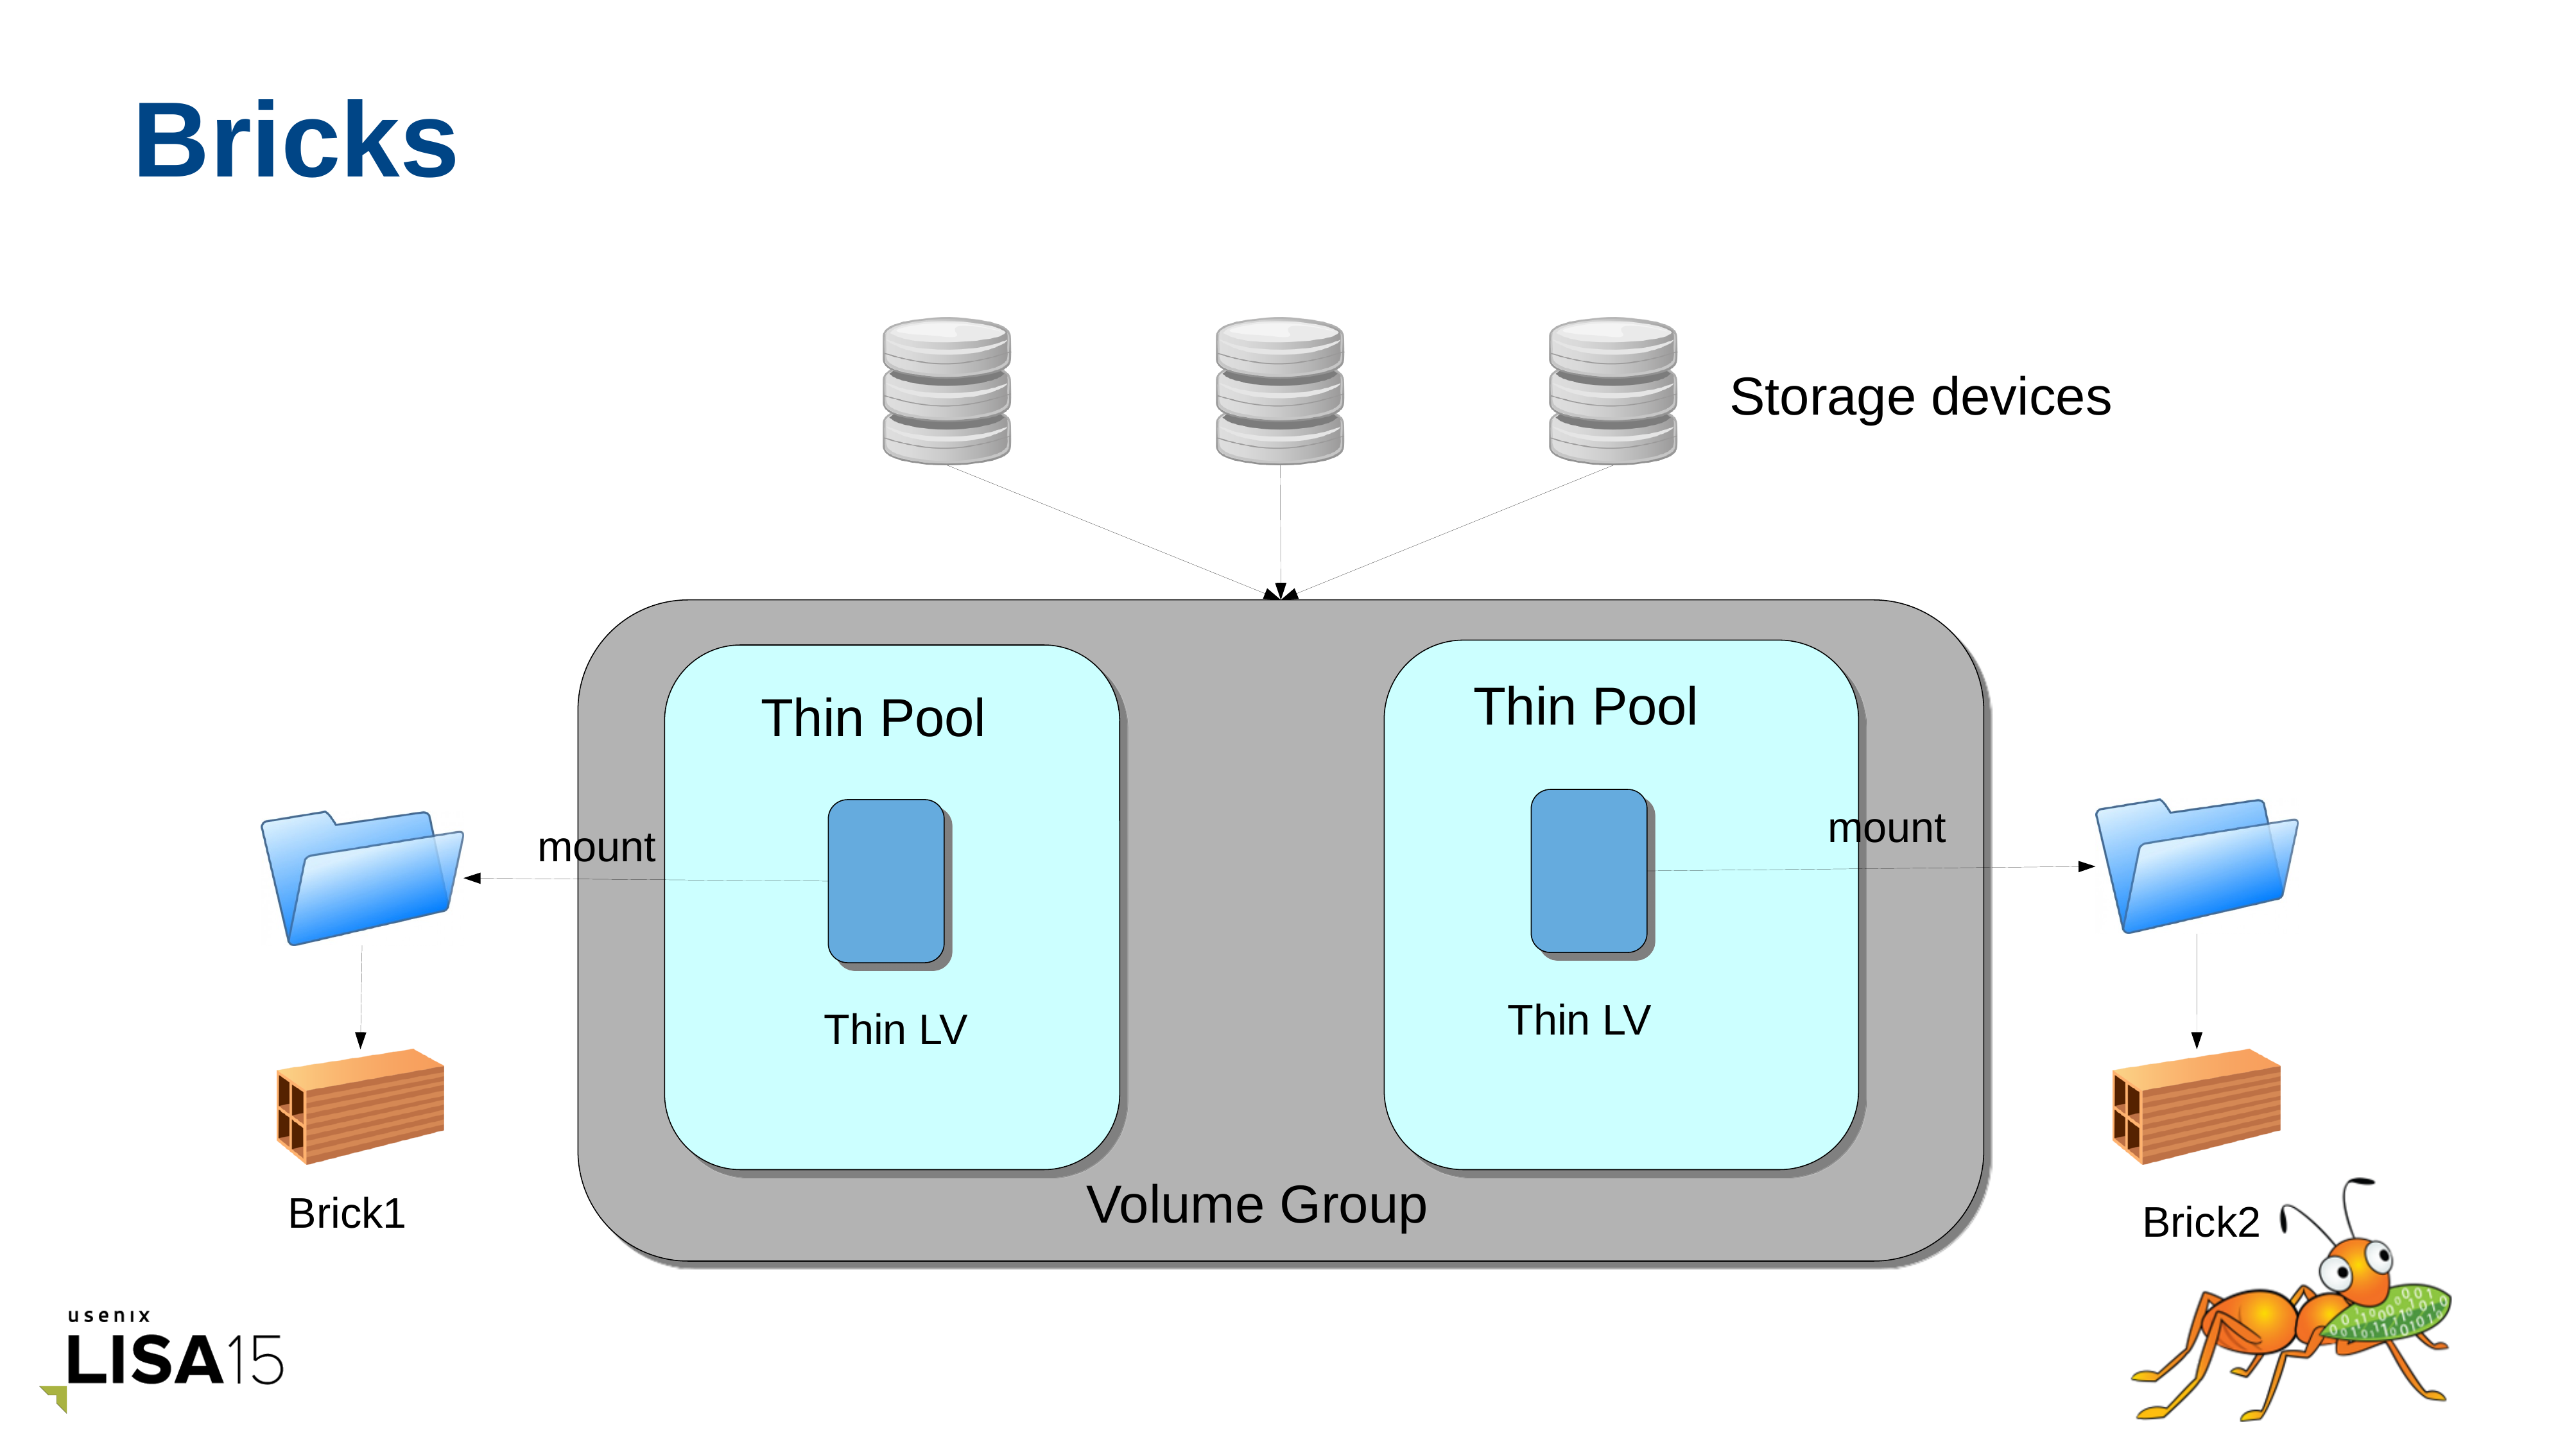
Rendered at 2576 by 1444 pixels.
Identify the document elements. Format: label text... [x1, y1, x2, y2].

text_box Brick1 [202, 1184, 493, 1242]
text_box Thin LV [1464, 992, 1696, 1049]
title Bricks [132, 19, 2446, 261]
text_box Thin LV [780, 1001, 1012, 1059]
text_box mount [451, 818, 742, 876]
picture [2127, 1175, 2456, 1425]
text_box [578, 599, 1984, 1262]
picture [277, 1049, 444, 1165]
text_box Volume Group [1077, 1169, 1570, 1239]
text_box Storage devices [1720, 362, 2377, 431]
picture [2095, 798, 2299, 934]
picture [2113, 1049, 2281, 1165]
text_box Thin Pool [751, 683, 1244, 753]
picture [1549, 317, 1678, 465]
text_box mount [1742, 799, 2032, 857]
picture [1216, 317, 1345, 465]
picture [19, 1289, 299, 1427]
text_box Brick2 [2057, 1193, 2347, 1251]
text_box Thin Pool [1464, 672, 1957, 741]
picture [261, 811, 464, 946]
picture [883, 317, 1012, 465]
